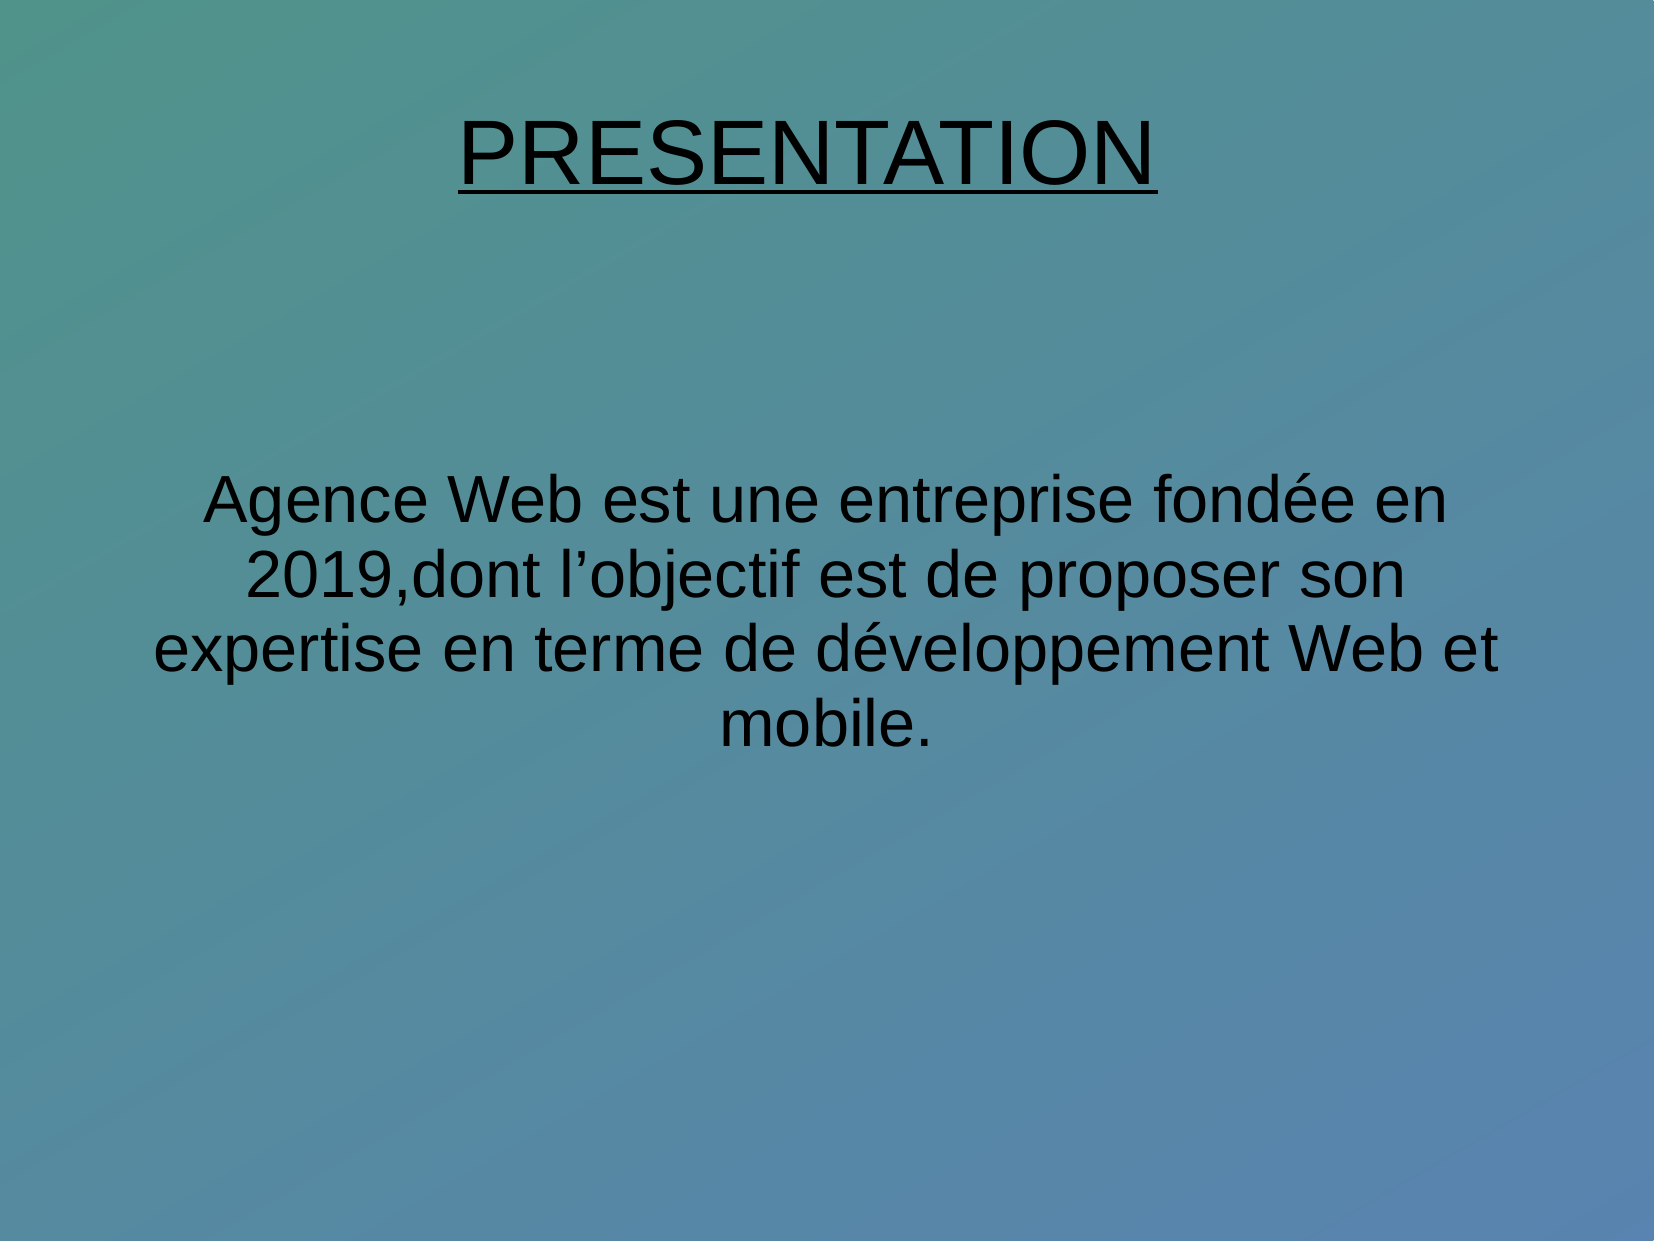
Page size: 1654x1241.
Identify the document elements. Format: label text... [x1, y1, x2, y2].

title PRESENTATION [82, 49, 1571, 257]
list Agence Web est une entreprise fondée en 2019,dont l’objectif est de proposer son expertise en terme de développement Web et mobile. [47, 461, 1536, 1182]
